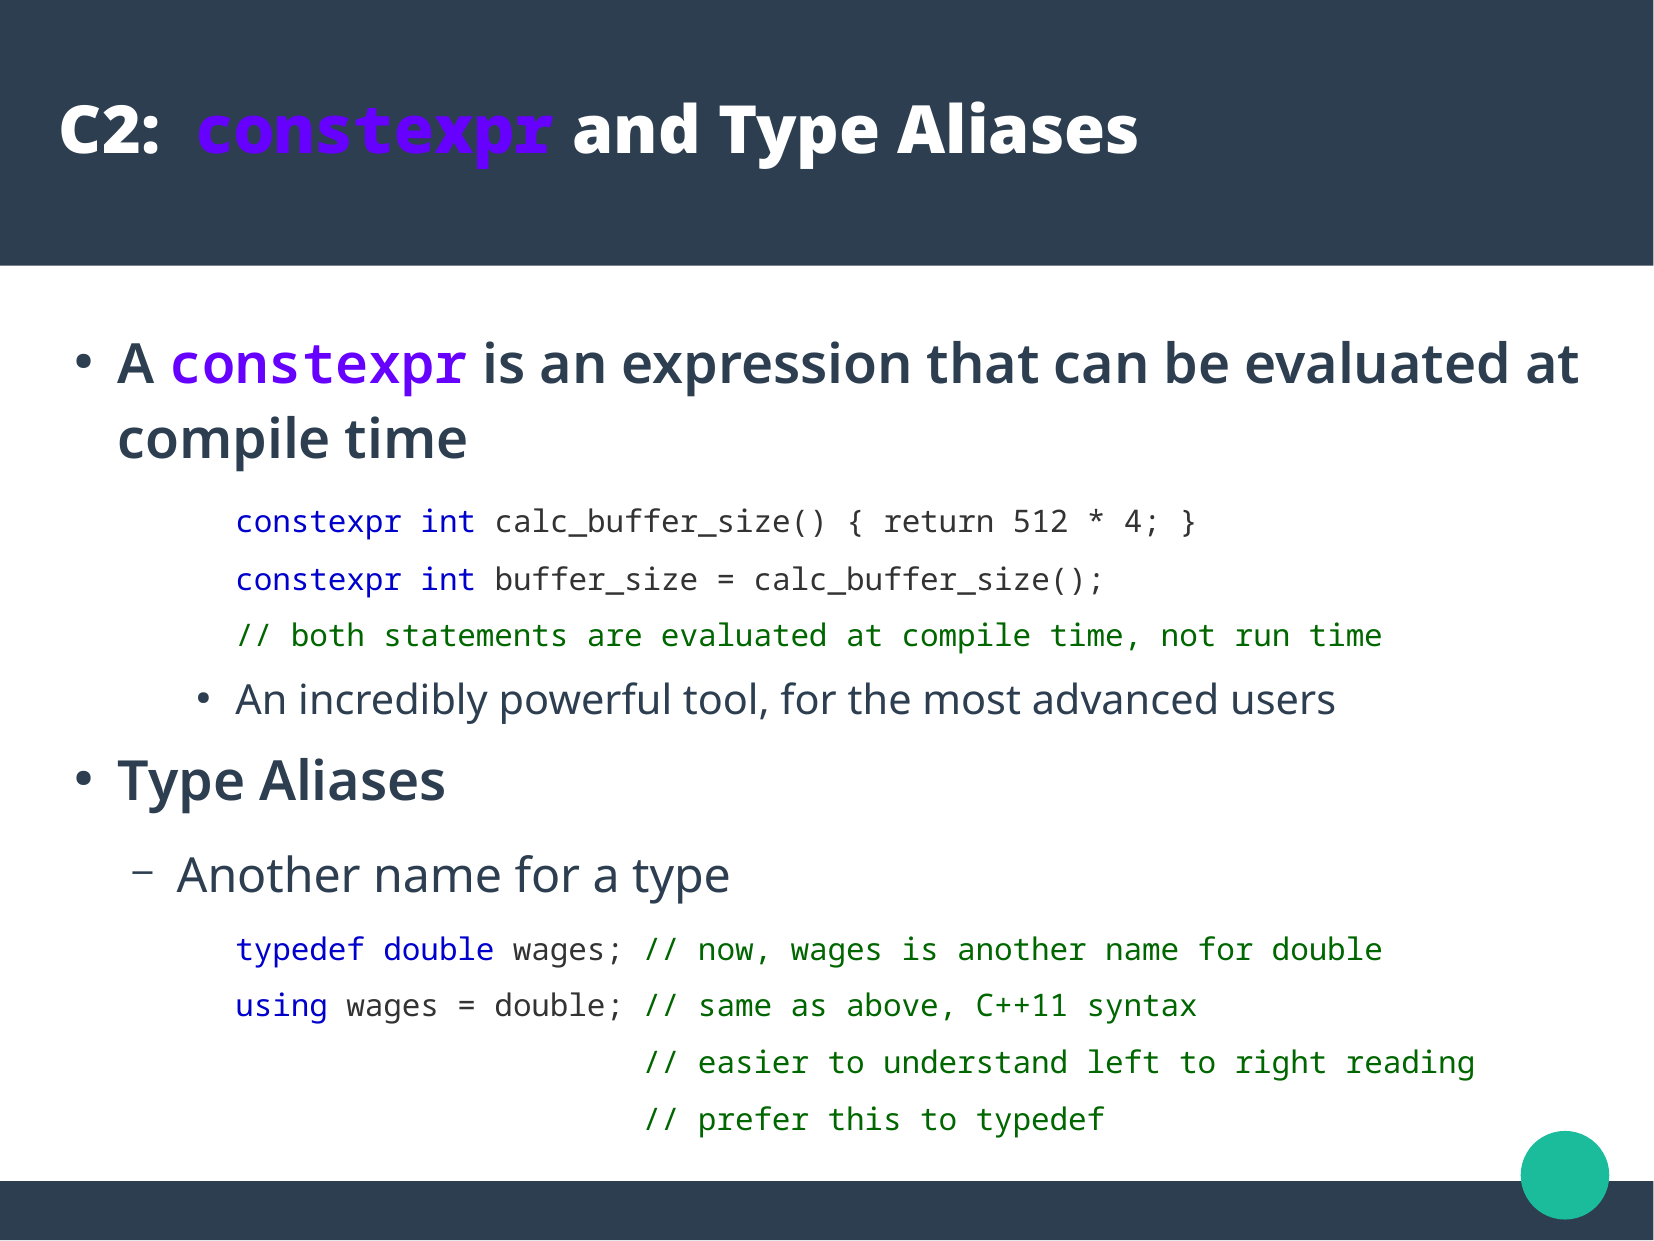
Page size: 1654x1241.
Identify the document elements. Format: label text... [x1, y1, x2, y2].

title C2: constexpr and Type Aliases [59, 49, 1595, 207]
list A constexpr is an expression that can be evaluated at compile time constexpr int calc_buffer_size() { return 512 * 4; } constexpr int buffer_size = calc_buffer_size(); // both statements are evaluated at compile time, not run time An incredibly powerful tool, for the most advanced users Type Aliases Another name for a type typedef double wages; // now, wages is another name for double using wages = double; // same as above, C++11 syntax // easier to understand left to right reading // prefer this to typedef [59, 324, 1595, 1152]
